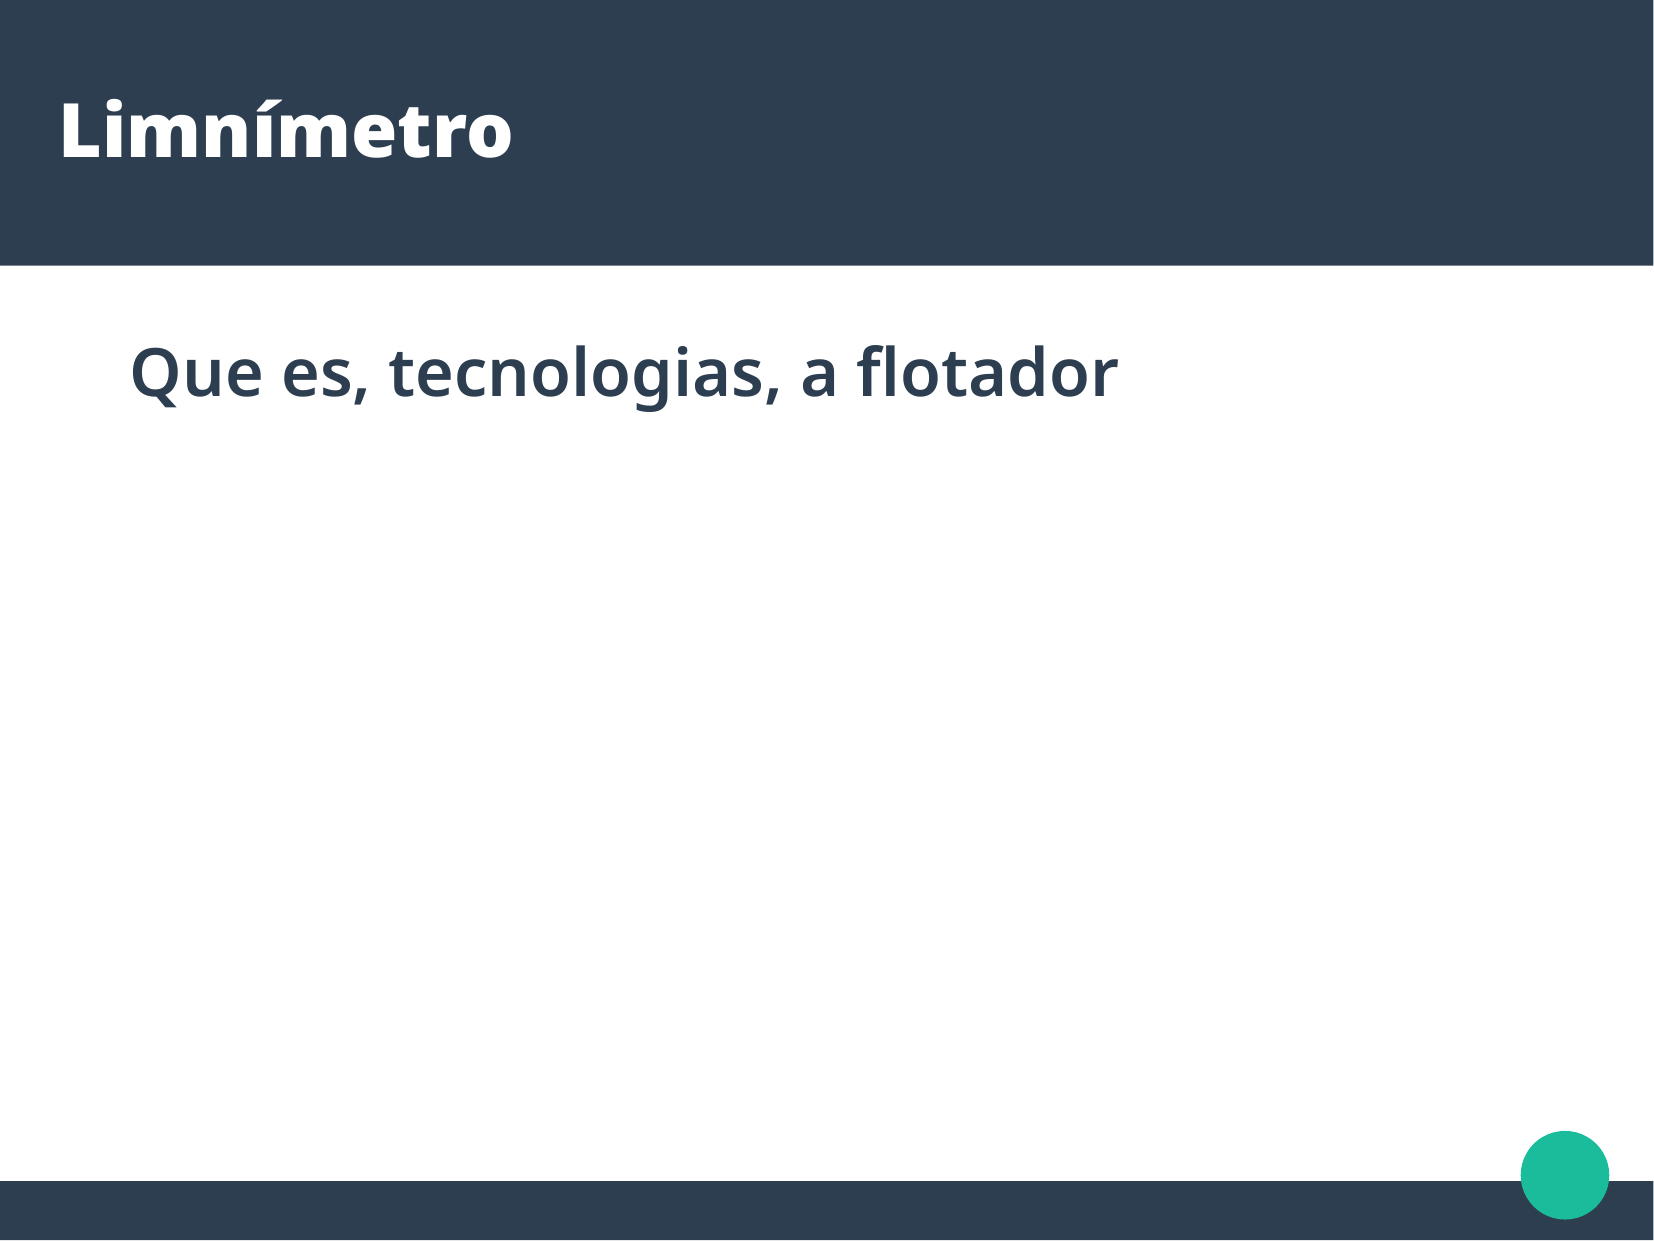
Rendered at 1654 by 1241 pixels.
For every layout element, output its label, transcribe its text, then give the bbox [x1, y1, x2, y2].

list Que es, tecnologias, a flotador [59, 324, 1595, 1152]
title Limnímetro [59, 49, 1595, 207]
